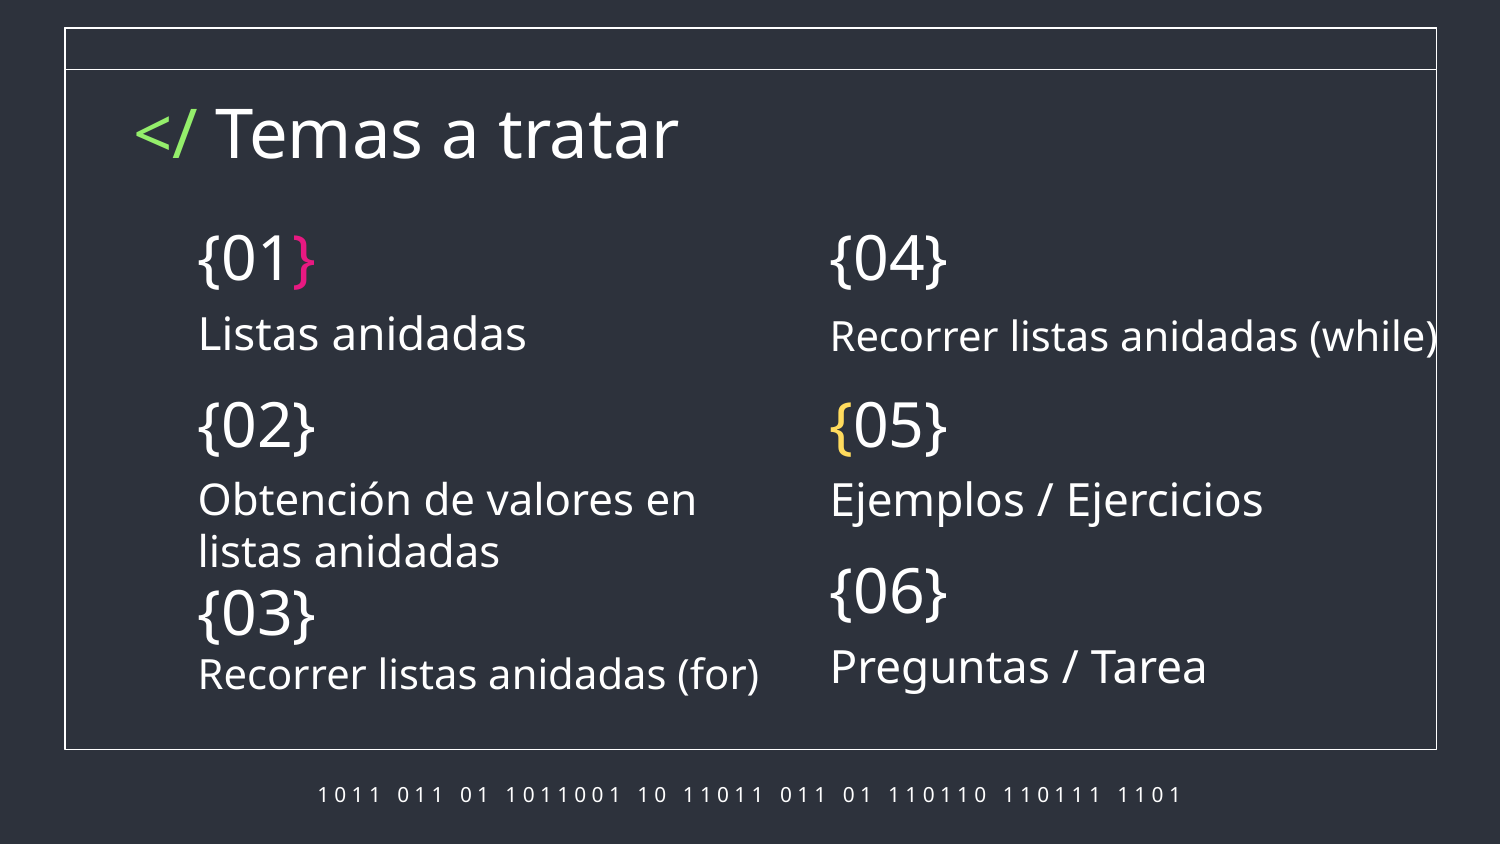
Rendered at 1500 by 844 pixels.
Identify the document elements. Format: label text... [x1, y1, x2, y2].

title {05} [814, 375, 1028, 475]
title {01} [182, 208, 396, 309]
title {02} [182, 374, 396, 475]
title {03} [182, 562, 396, 663]
title {04} [814, 208, 1028, 308]
title </ Temas a tratar [118, 75, 1382, 170]
title Listas anidadas [182, 308, 686, 375]
title Recorrer listas anidadas (while) [814, 308, 1463, 375]
title {06} [814, 541, 1028, 641]
title Ejemplos / Ejercicios [814, 474, 1318, 541]
title Obtención de valores en listas anidadas [182, 525, 751, 592]
title Preguntas / Tarea [814, 641, 1318, 708]
title Recorrer listas anidadas (for) [182, 646, 788, 713]
